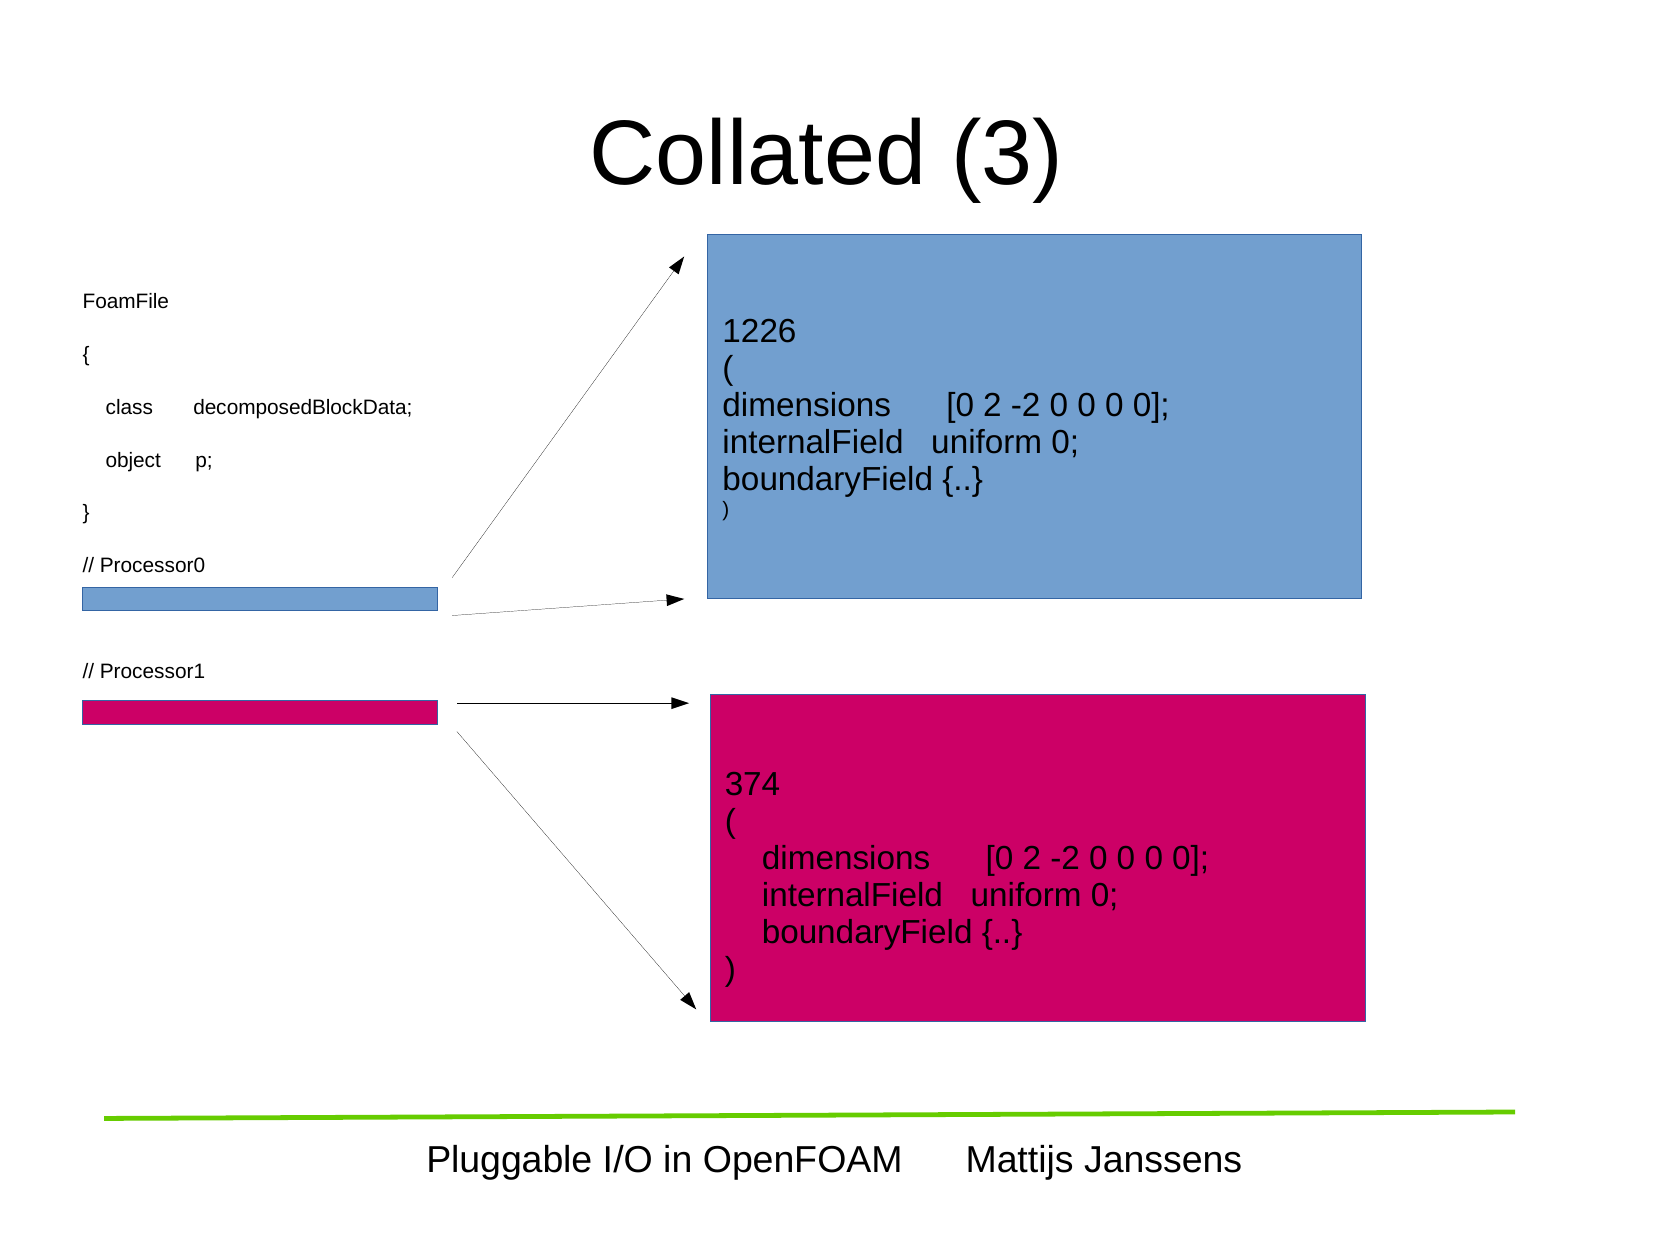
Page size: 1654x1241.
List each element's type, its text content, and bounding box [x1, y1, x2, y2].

text_box 374 ( dimensions [0 2 -2 0 0 0 0]; internalField uniform 0; boundaryField {..} ) [710, 694, 1366, 1022]
text_box 1226 ( dimensions [0 2 -2 0 0 0 0]; internalField uniform 0; boundaryField {..} ) [707, 234, 1362, 599]
title Collated (3) [82, 49, 1571, 257]
list FoamFile { class decomposedBlockData; object p; } // Processor0 // Processor1 [82, 290, 1571, 1010]
text_box [82, 700, 438, 725]
text_box [82, 587, 438, 611]
